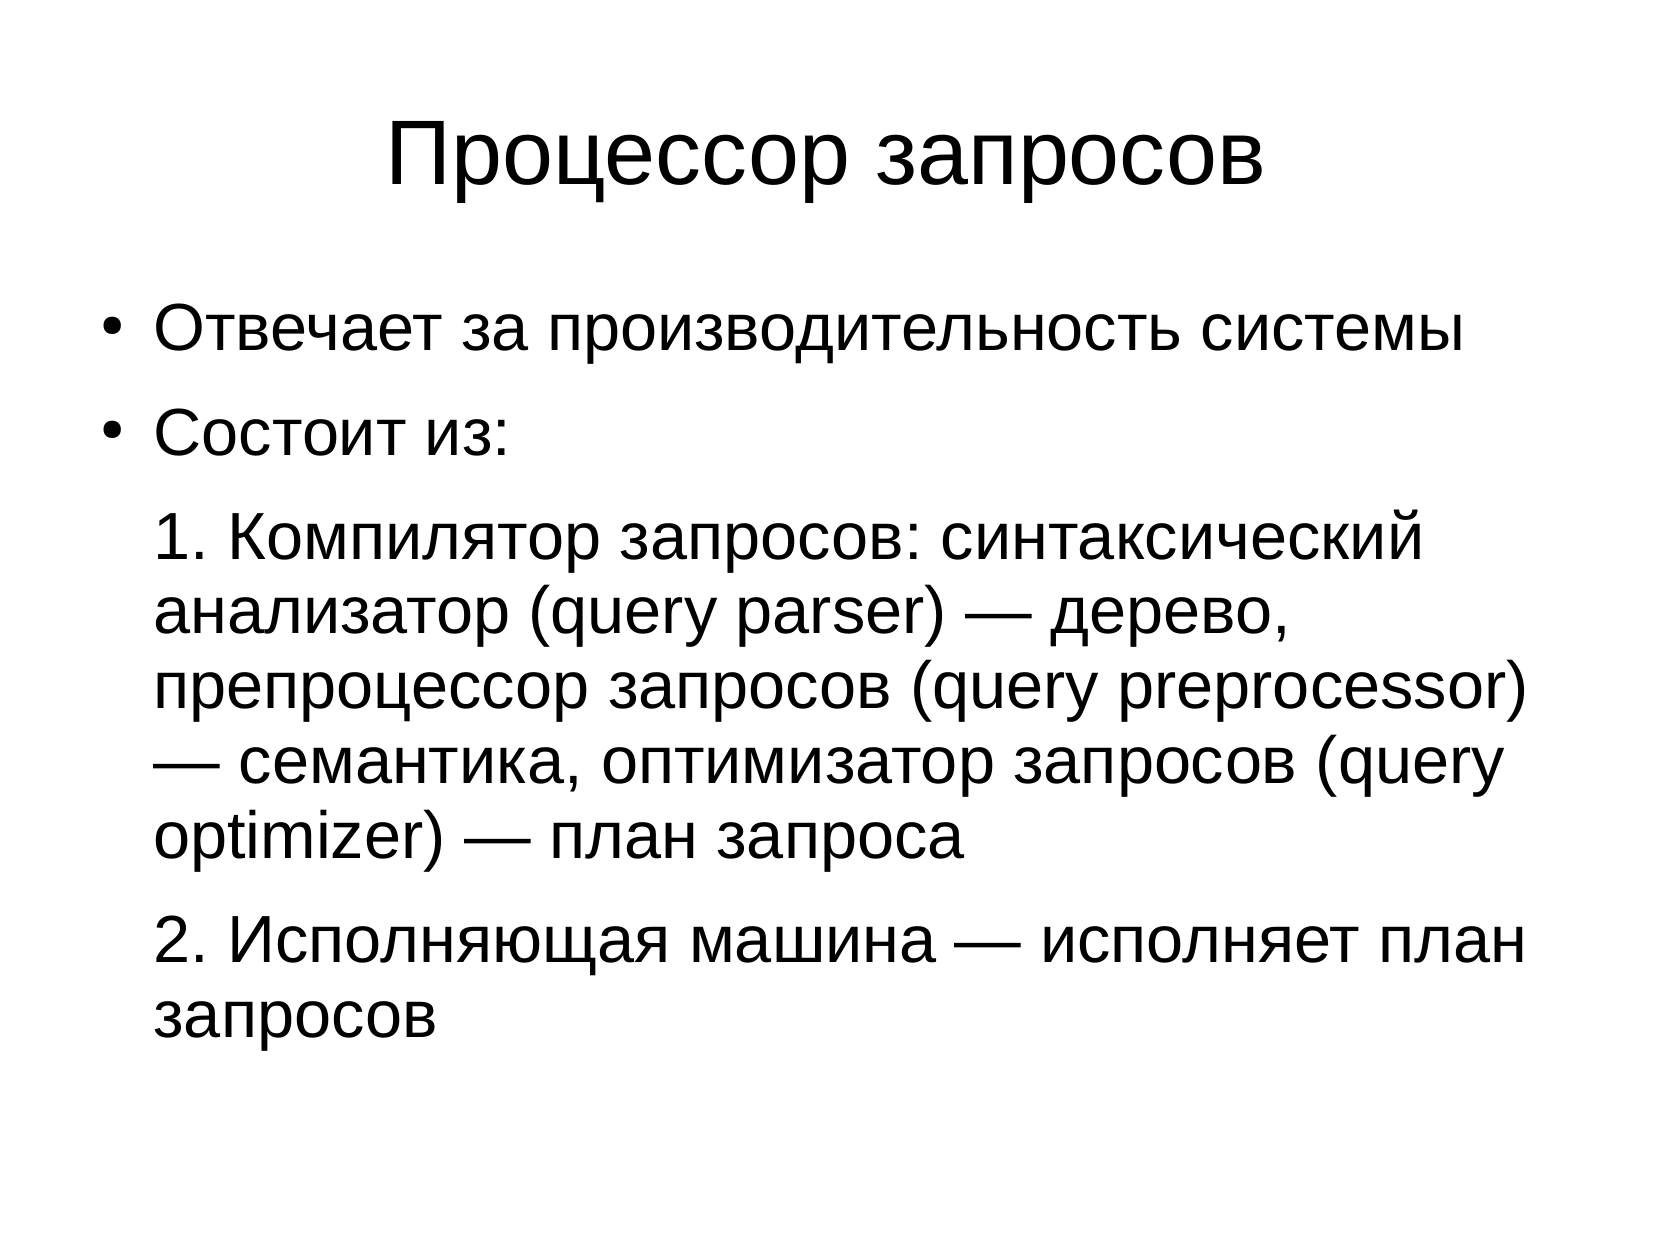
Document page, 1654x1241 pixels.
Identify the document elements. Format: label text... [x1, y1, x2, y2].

title Процессор запросов [82, 49, 1571, 257]
list Отвечает за производительность системы Состоит из: 1. Компилятор запросов: синтаксический анализатор (query parser) — дерево, препроцессор запросов (query preprocessor) — семантика, оптимизатор запросов (query optimizer) — план запроса 2. Исполняющая машина — исполняет план запросов [82, 290, 1571, 1182]
